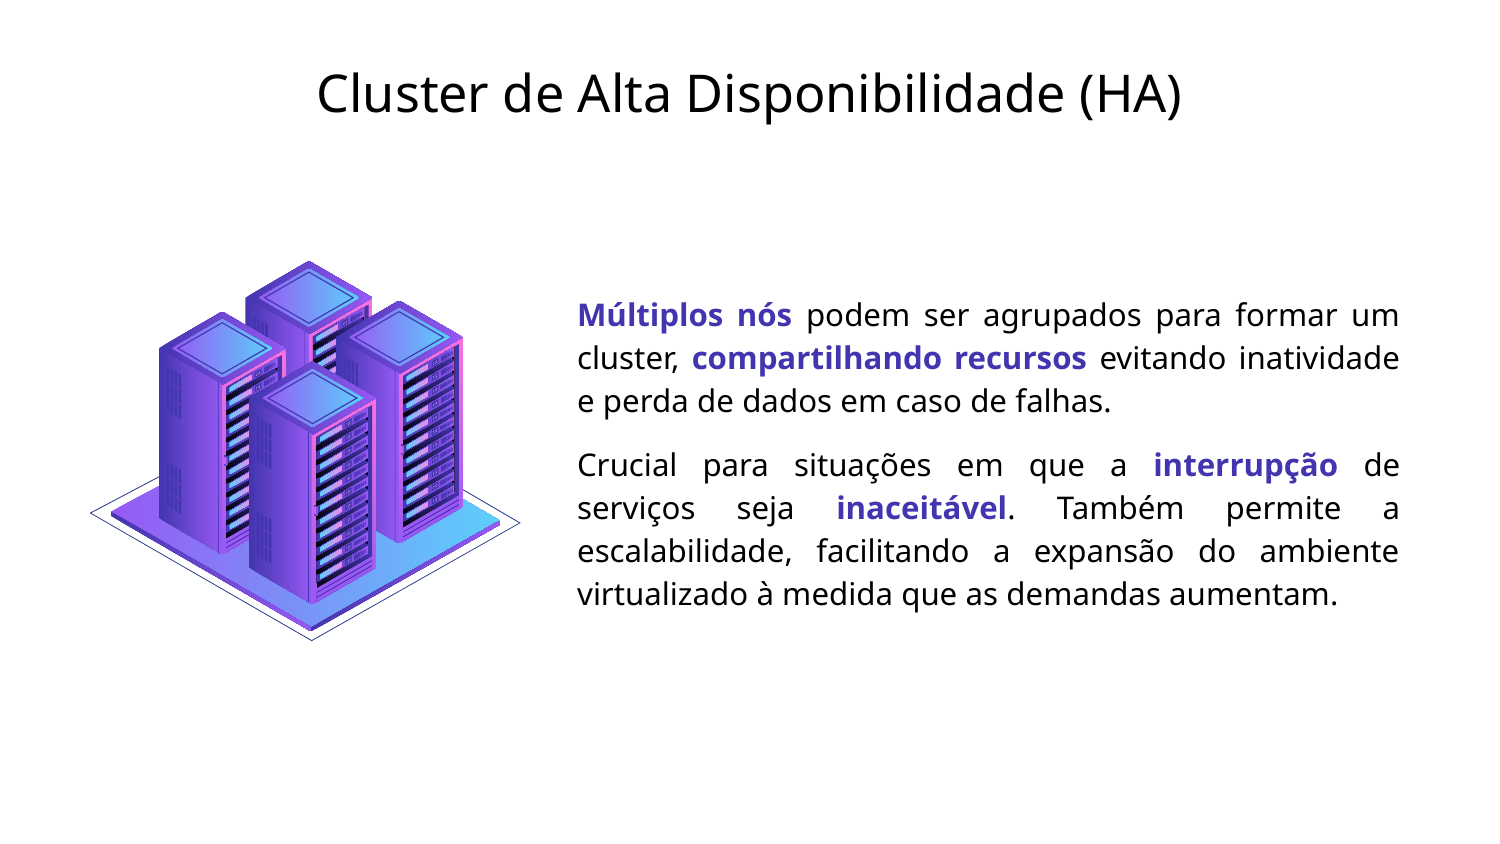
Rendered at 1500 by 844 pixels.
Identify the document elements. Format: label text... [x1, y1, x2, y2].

text_box Múltiplos nós podem ser agrupados para formar um cluster, compartilhando recursos evitando inatividade e perda de dados em caso de falhas. Crucial para situações em que a interrupção de serviços seja inaceitável. Também permite a escalabilidade, facilitando a expansão do ambiente virtualizado à medida que as demandas aumentam. [562, 198, 1416, 704]
title Cluster de Alta Disponibilidade (HA) [84, 49, 1416, 134]
text_box [89, 260, 521, 642]
